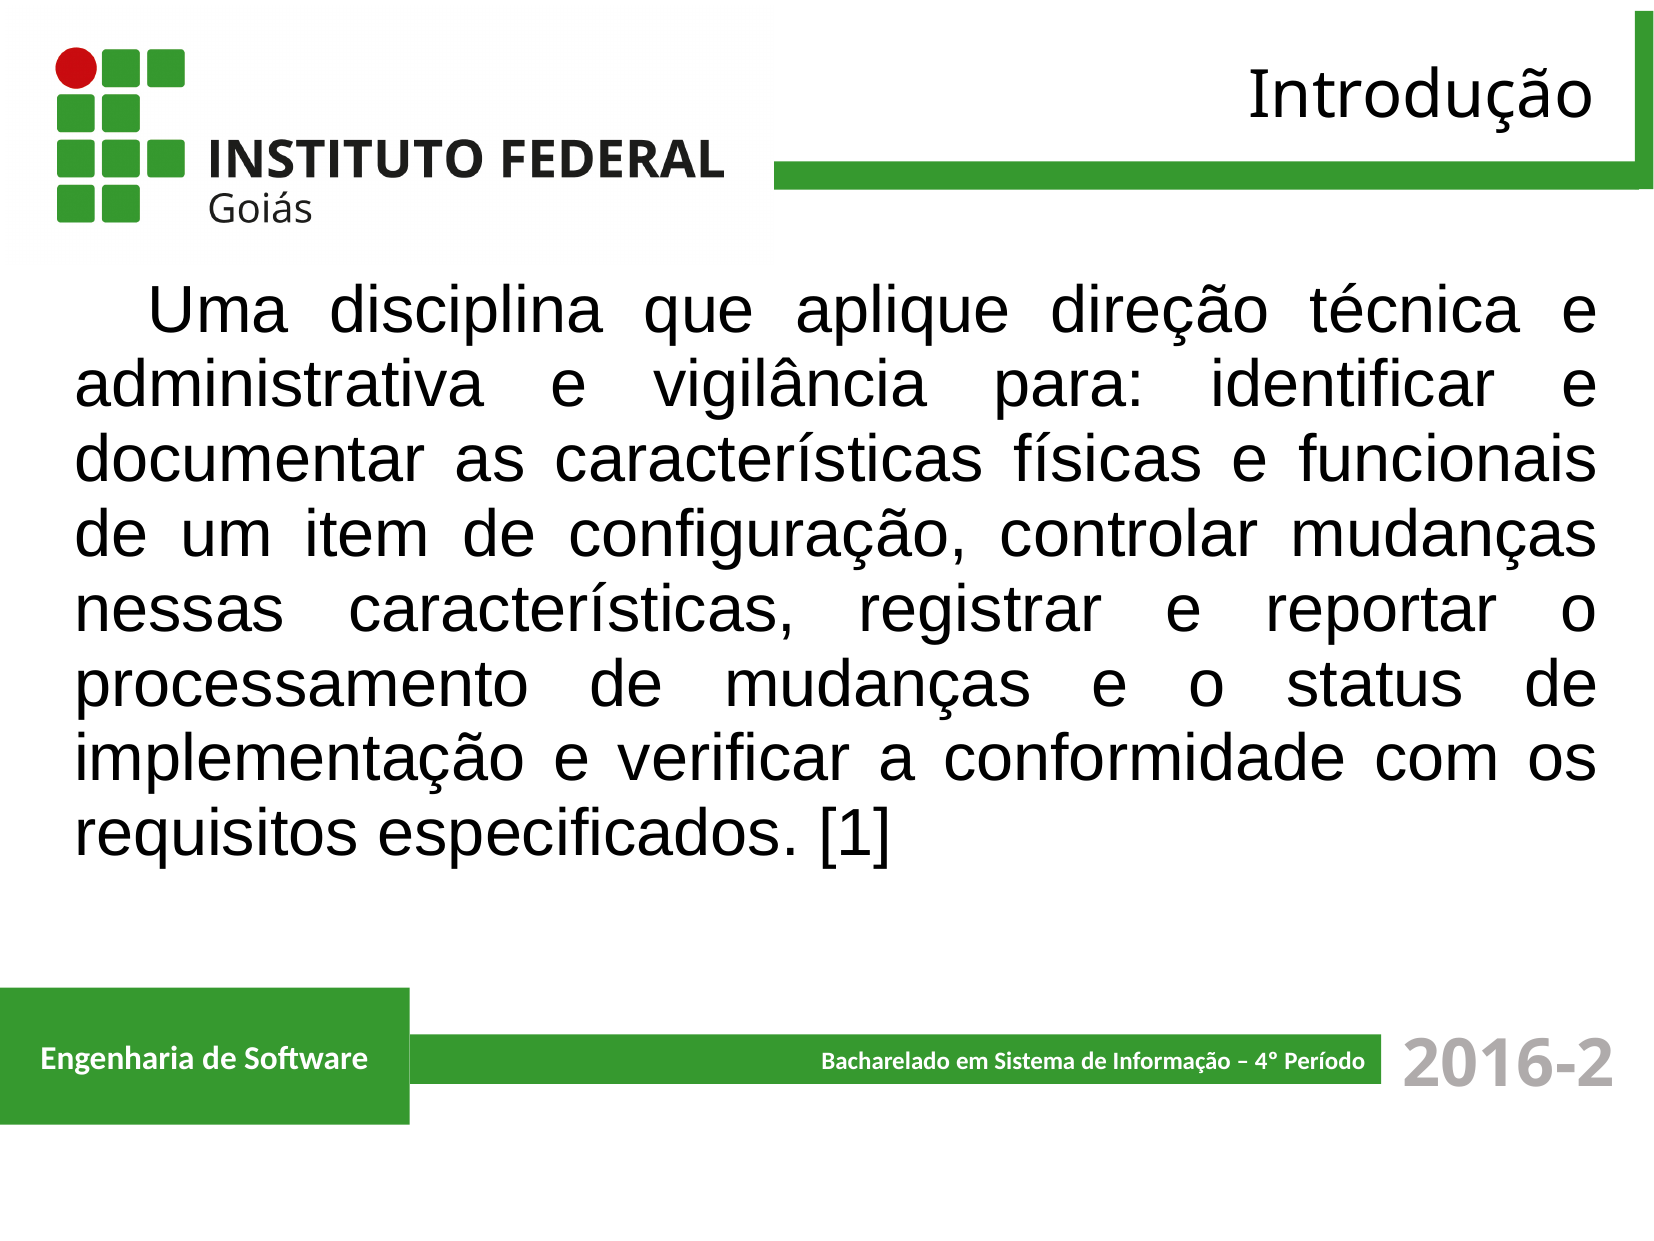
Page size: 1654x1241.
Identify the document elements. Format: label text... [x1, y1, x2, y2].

text_box Engenharia de Software [0, 987, 410, 1125]
text_box Bacharelado em Sistema de Informação – 4º Período [410, 1034, 1382, 1084]
text_box Introdução [860, 42, 1610, 138]
text_box 2016-2 [1387, 1012, 1654, 1118]
text_box [774, 10, 1654, 190]
picture [5, 5, 774, 265]
text_box Uma disciplina que aplique direção técnica e administrativa e vigilância para: identificar e documentar as características físicas e funcionais de um item de configuração, controlar mudanças nessas características, registrar e reportar o processamento de mudanças e o status de implementação e verificar a conformidade com os requisitos especificados. [1] [59, 264, 1615, 940]
